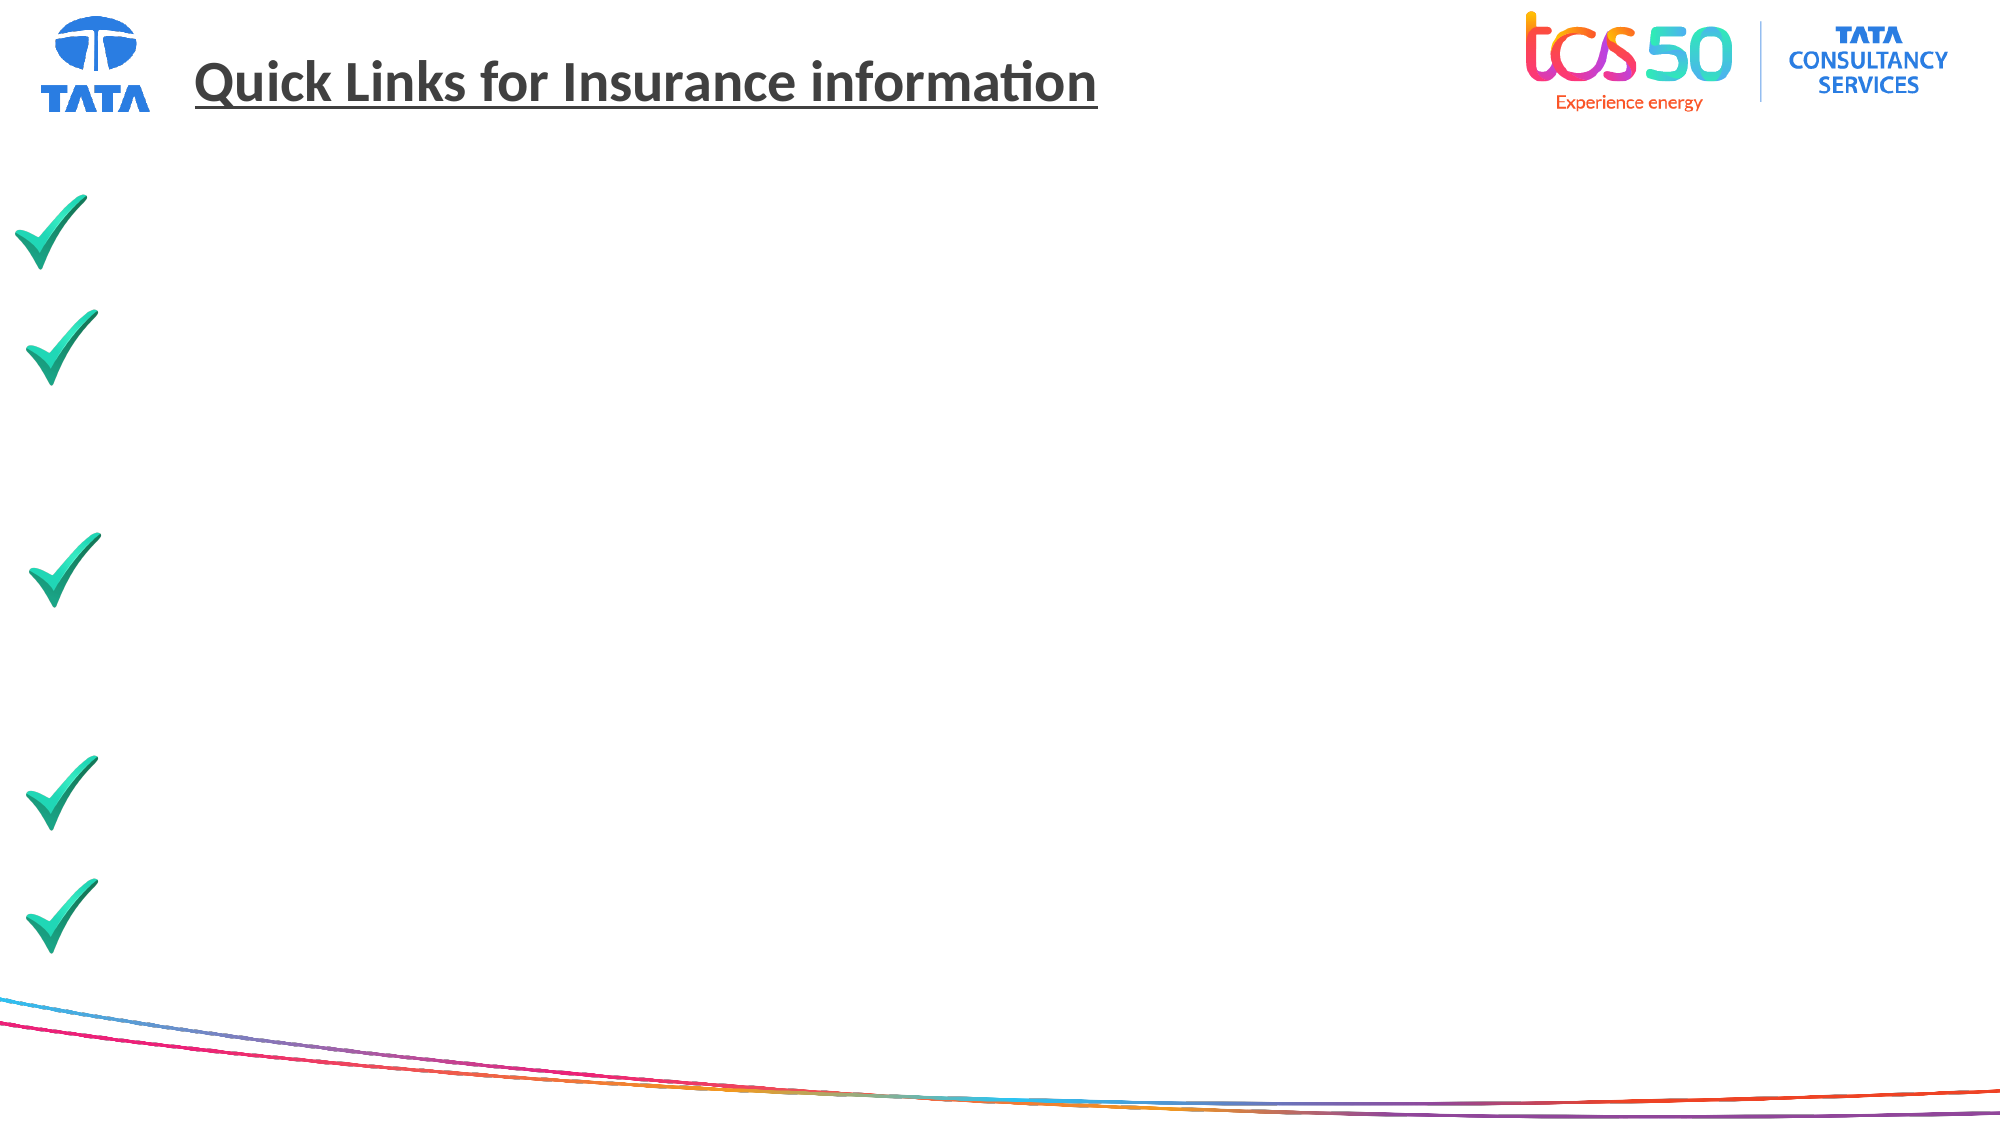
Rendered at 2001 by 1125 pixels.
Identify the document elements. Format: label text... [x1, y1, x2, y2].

picture [21, 306, 103, 389]
title Quick Links for Insurance information [180, 47, 1830, 134]
picture [24, 529, 106, 611]
picture [0, 134, 2000, 1125]
picture [41, 16, 150, 112]
picture [10, 191, 92, 273]
picture [21, 752, 103, 834]
picture [1526, 11, 1948, 112]
